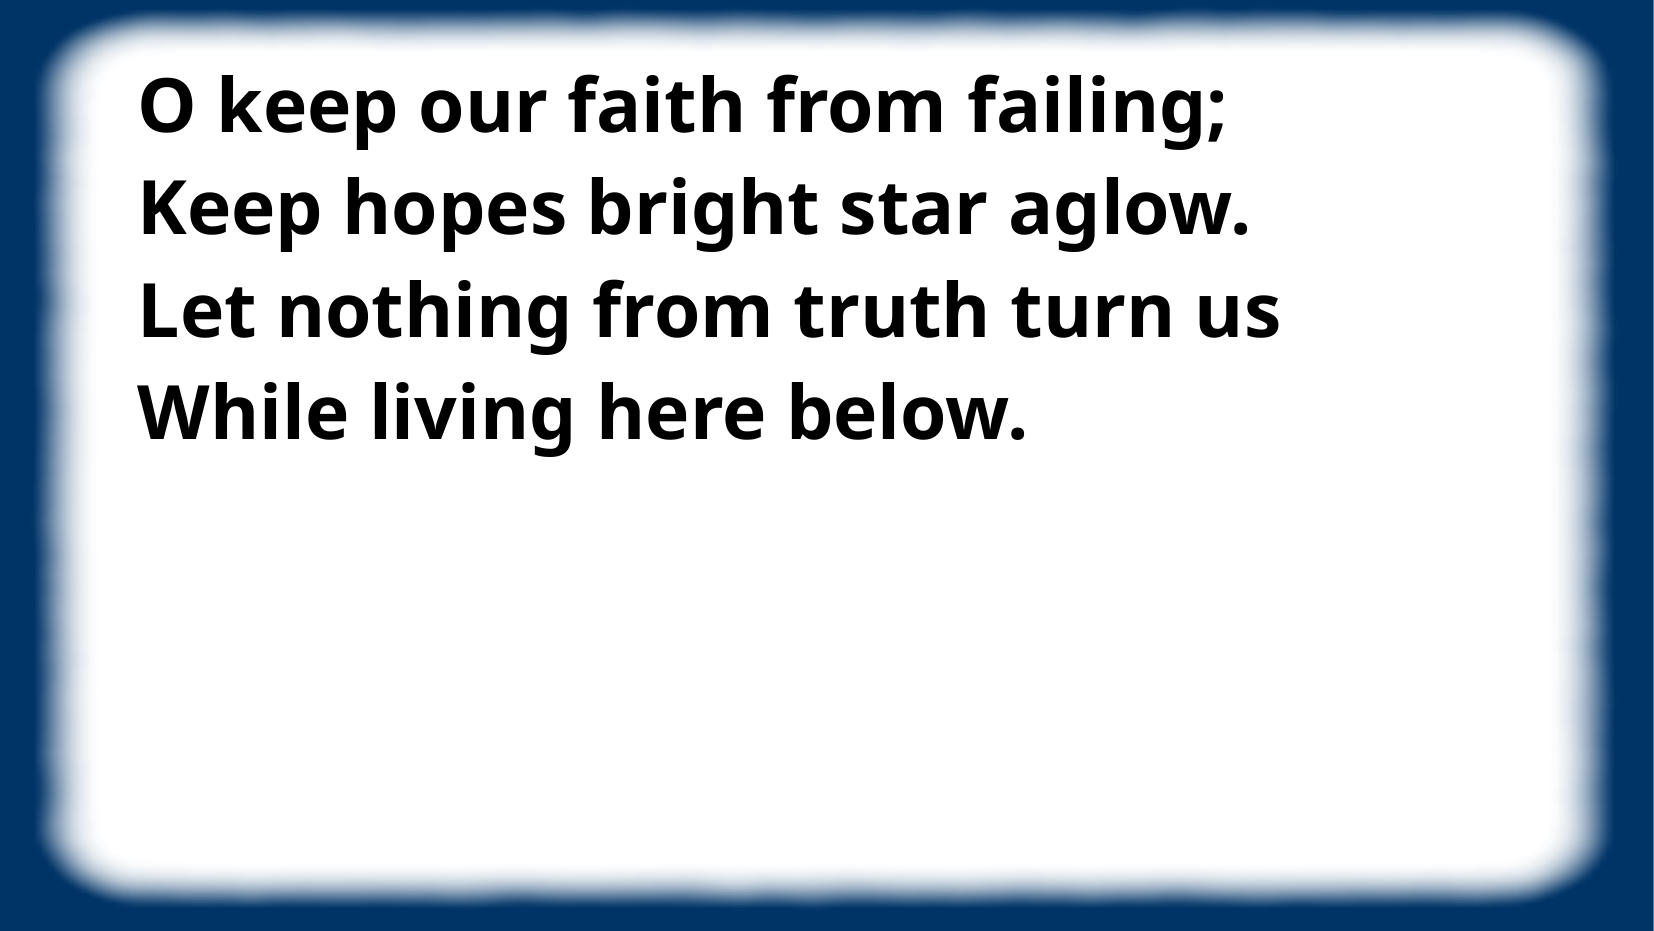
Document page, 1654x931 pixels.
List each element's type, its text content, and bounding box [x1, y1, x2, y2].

picture [0, 0, 1654, 931]
text_box O keep our faith from failing; Keep hopes bright star aglow. Let nothing from truth turn us While living here below. [45, 45, 1606, 460]
